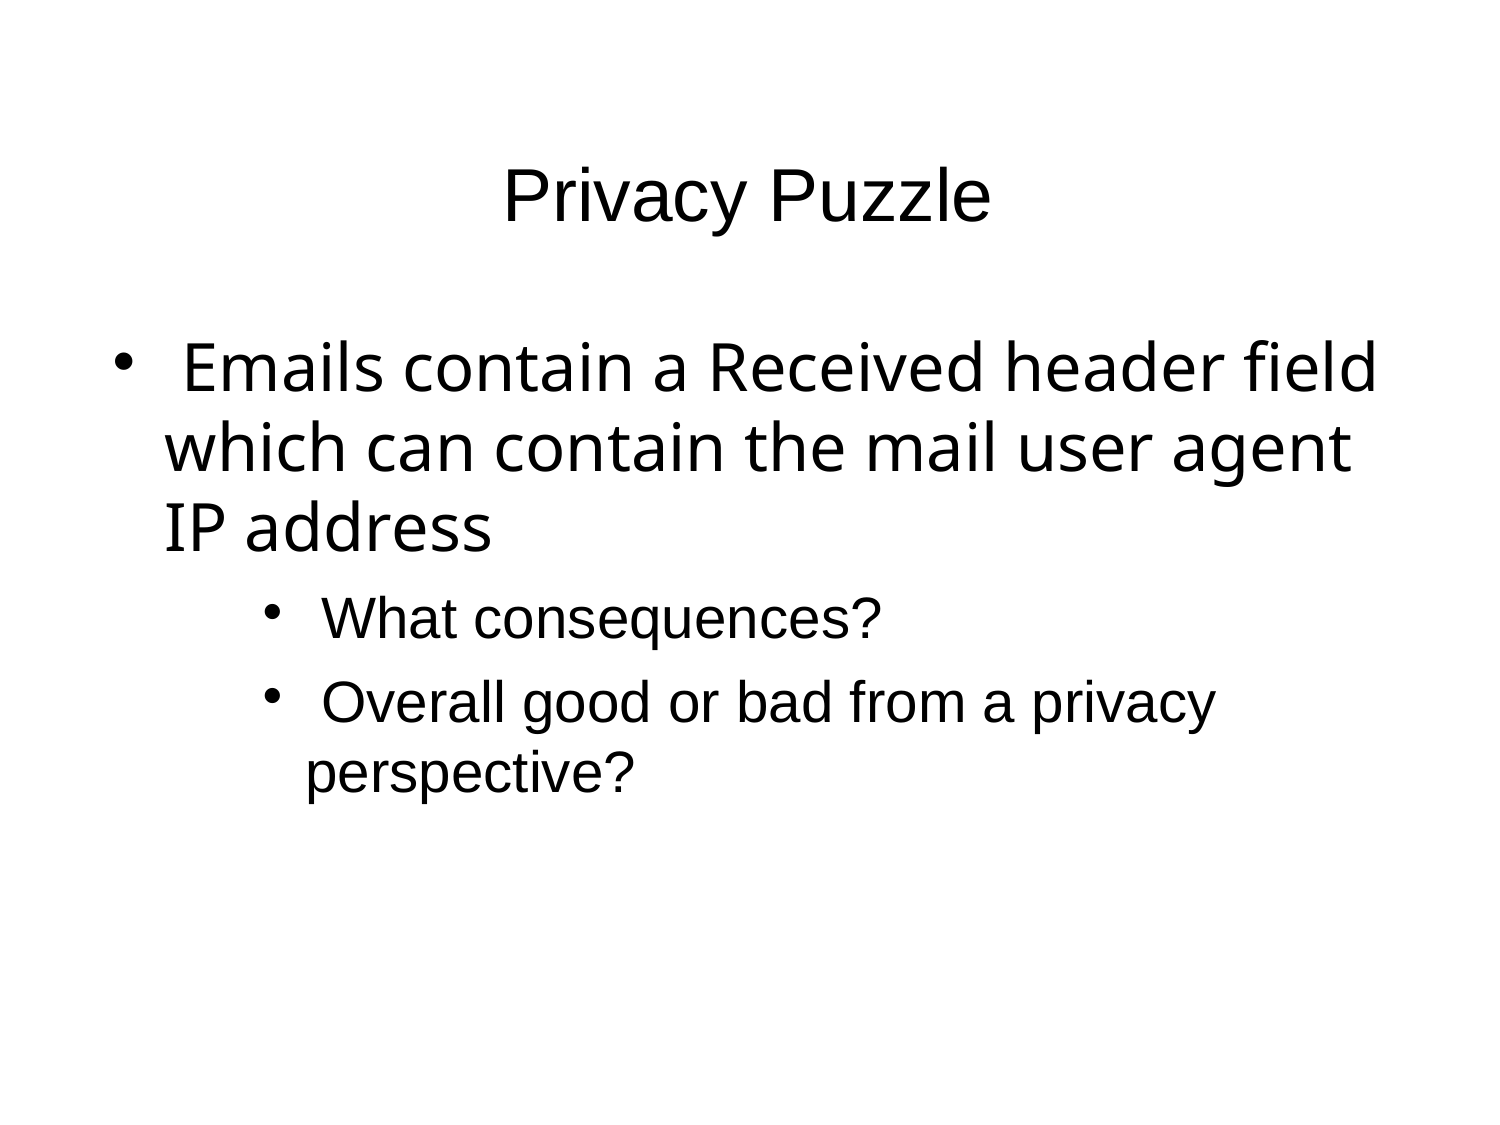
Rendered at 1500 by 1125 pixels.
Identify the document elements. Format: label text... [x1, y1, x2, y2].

list Emails contain a Received header field which can contain the mail user agent IP address What consequences? Overall good or bad from a privacy perspective? [112, 324, 1384, 997]
title Privacy Puzzle [112, 99, 1384, 284]
